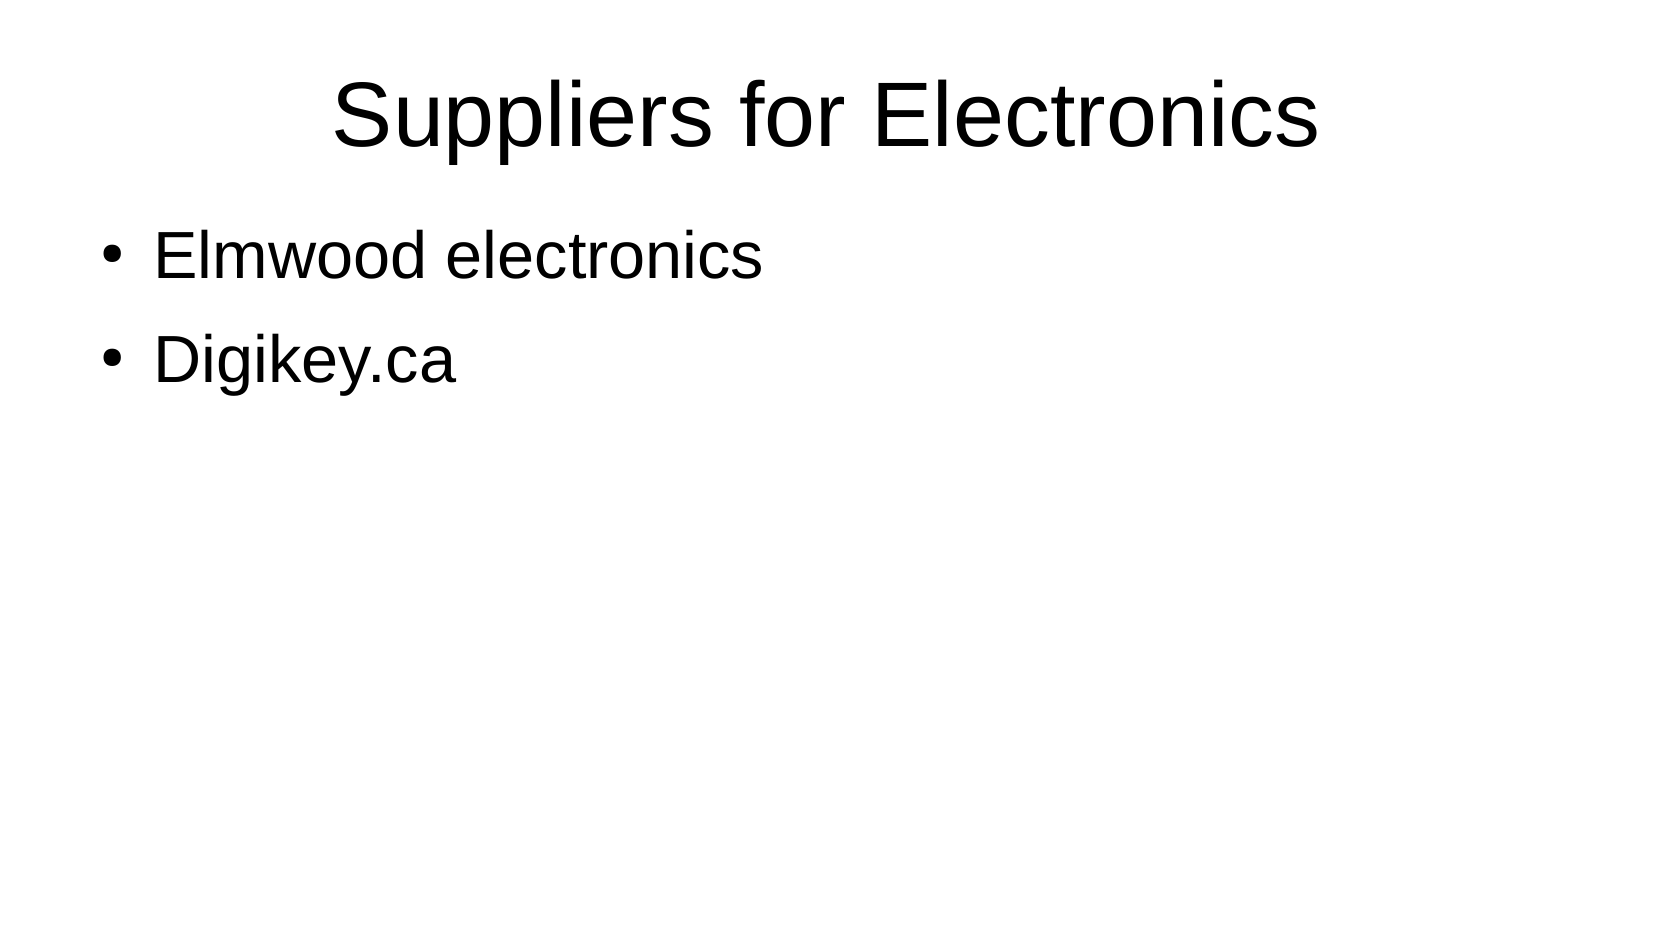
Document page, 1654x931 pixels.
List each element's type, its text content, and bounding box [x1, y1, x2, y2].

title Suppliers for Electronics [82, 37, 1571, 193]
list Elmwood electronics Digikey.ca [82, 217, 1571, 758]
